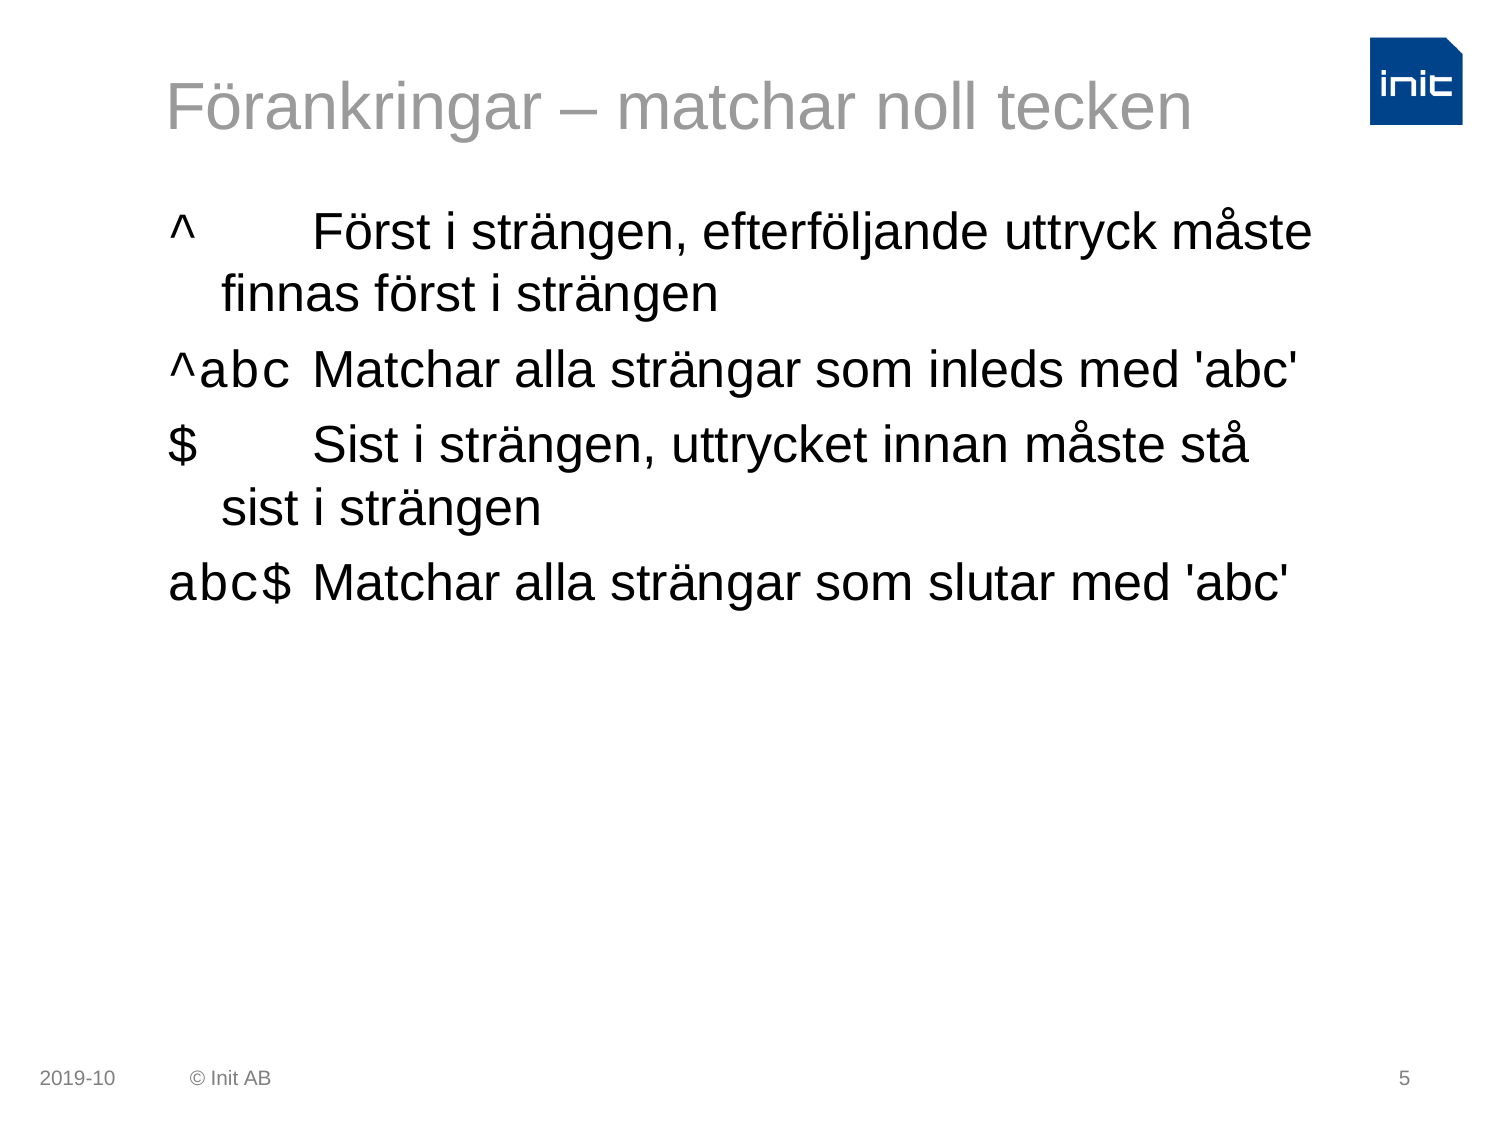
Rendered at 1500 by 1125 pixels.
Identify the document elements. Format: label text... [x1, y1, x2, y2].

text_box <nummer> [1350, 1037, 1426, 1098]
text_box Förankringar – matchar noll tecken [150, 0, 1351, 151]
text_box ^ Först i strängen, efterföljande uttryck måste finnas först i strängen ^abc Matchar alla strängar som inleds med 'abc' $ Sist i strängen, uttrycket innan måste stå sist i strängen abc$ Matchar alla strängar som slutar med 'abc' [150, 189, 1351, 963]
text_box 2019-10 [24, 1037, 151, 1098]
text_box © Init AB [174, 1037, 1326, 1098]
picture [1370, 37, 1463, 125]
